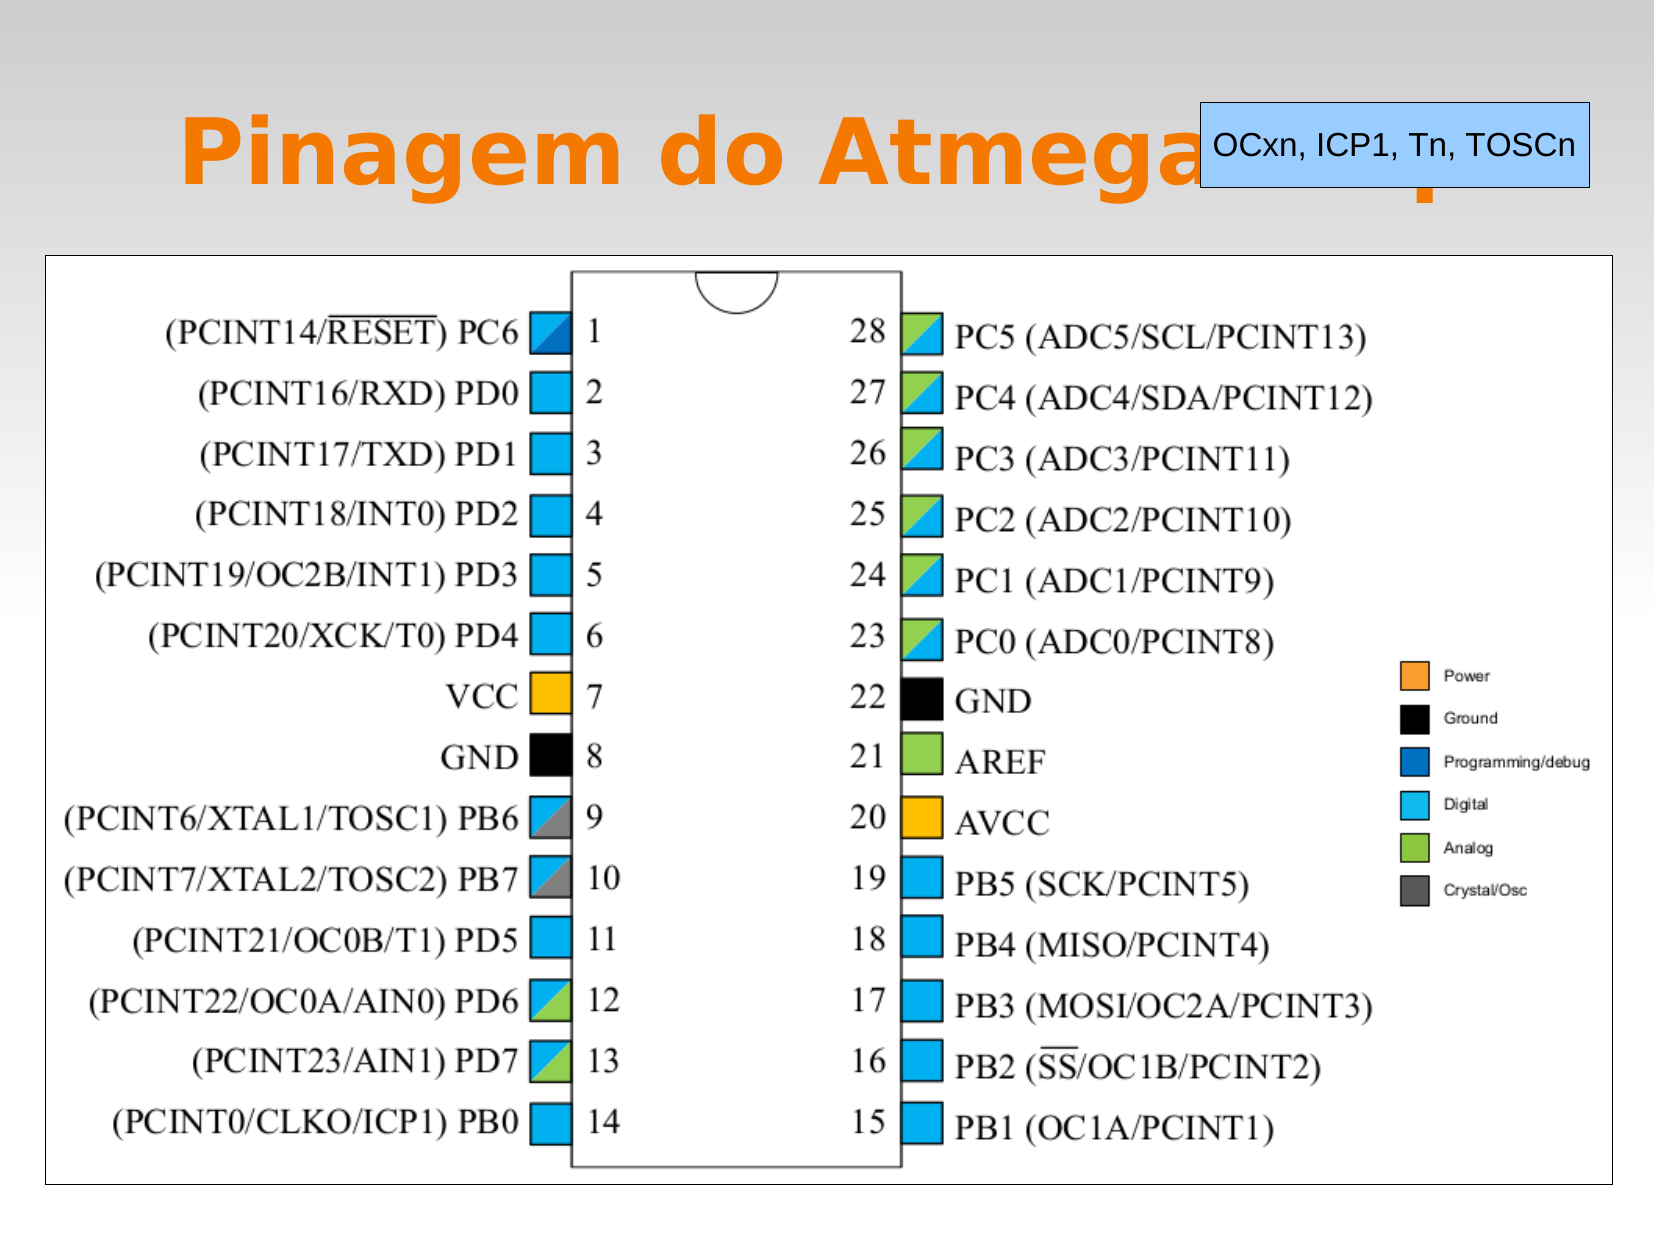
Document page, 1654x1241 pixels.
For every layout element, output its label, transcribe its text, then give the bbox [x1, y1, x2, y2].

picture [45, 255, 1613, 1185]
title Pinagem do Atmega328p [82, 49, 1571, 255]
text_box OCxn, ICP1, Tn, TOSCn [1200, 102, 1590, 188]
